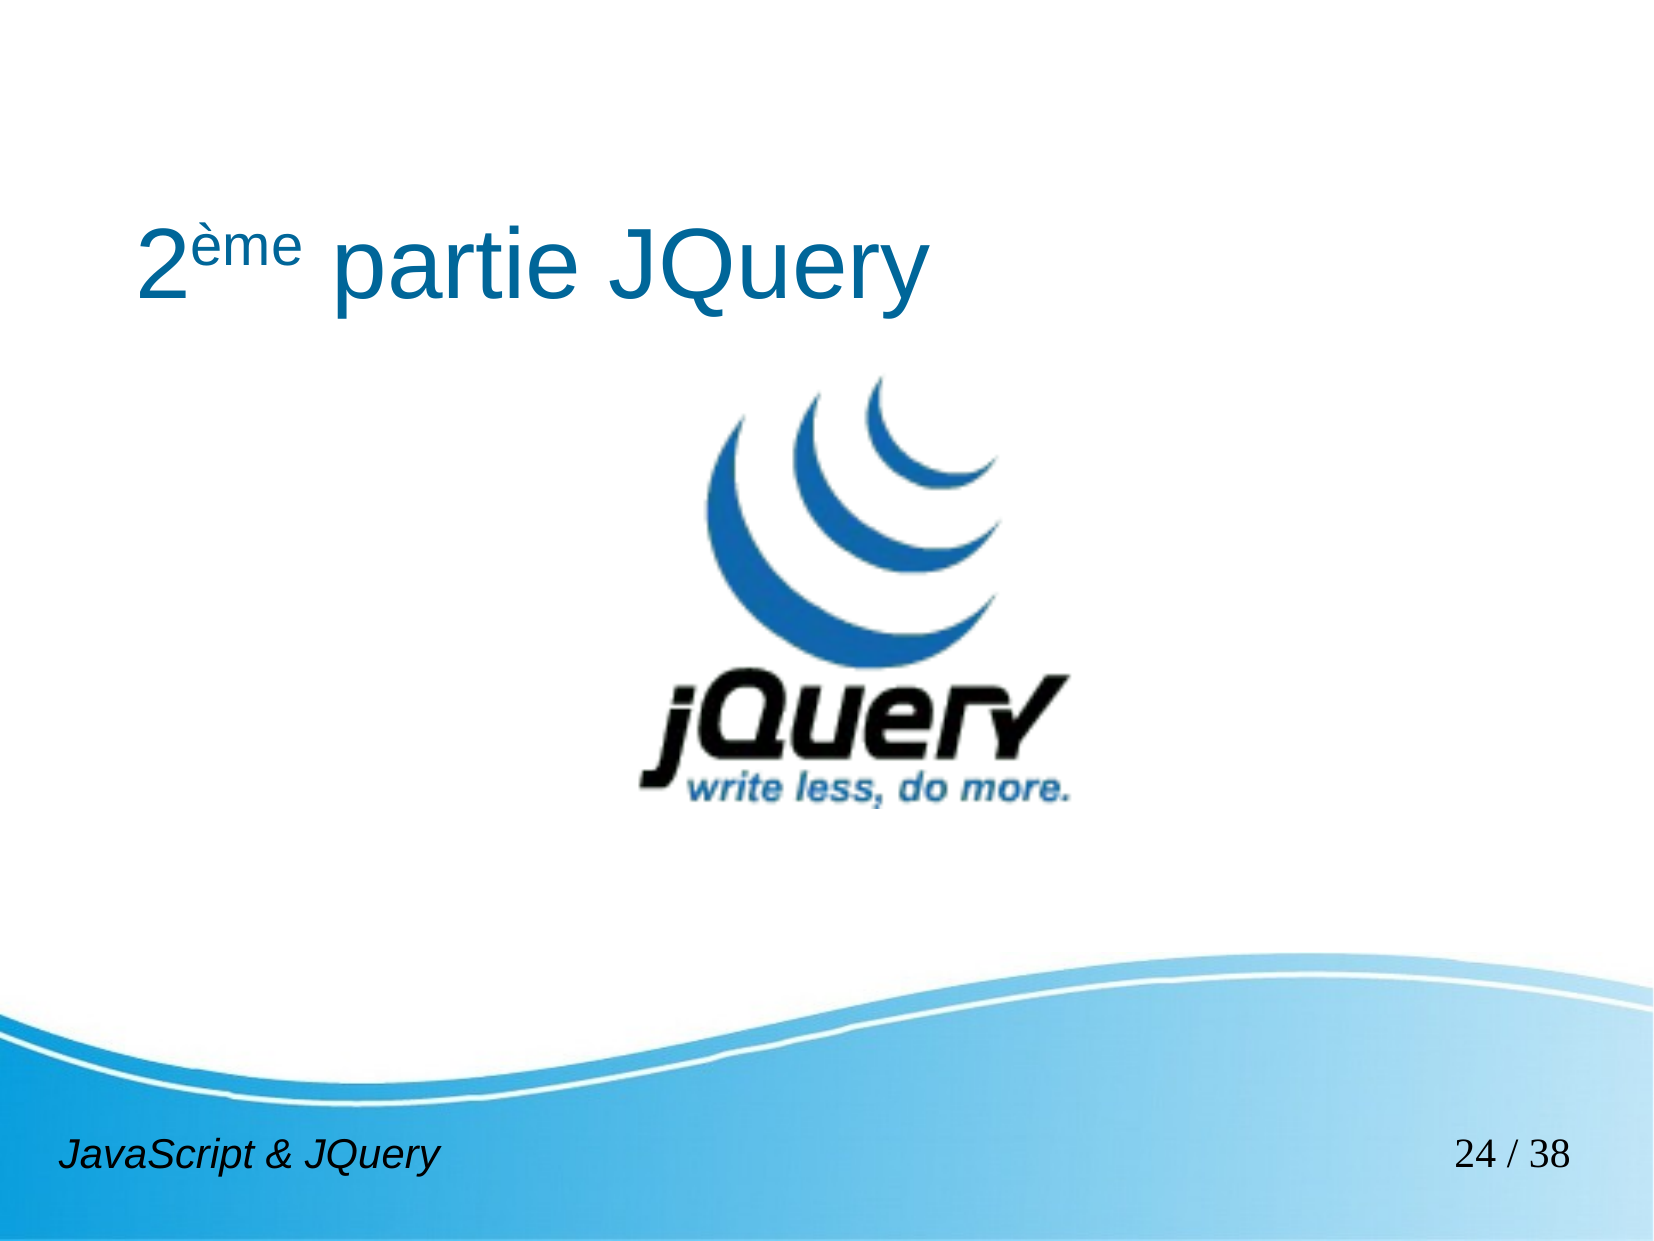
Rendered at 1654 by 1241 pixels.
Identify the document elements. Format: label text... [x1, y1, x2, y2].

title 2ème partie JQuery [135, 163, 1624, 371]
picture [637, 371, 1075, 809]
picture [0, 952, 1654, 1241]
picture [63, 1153, 72, 1163]
